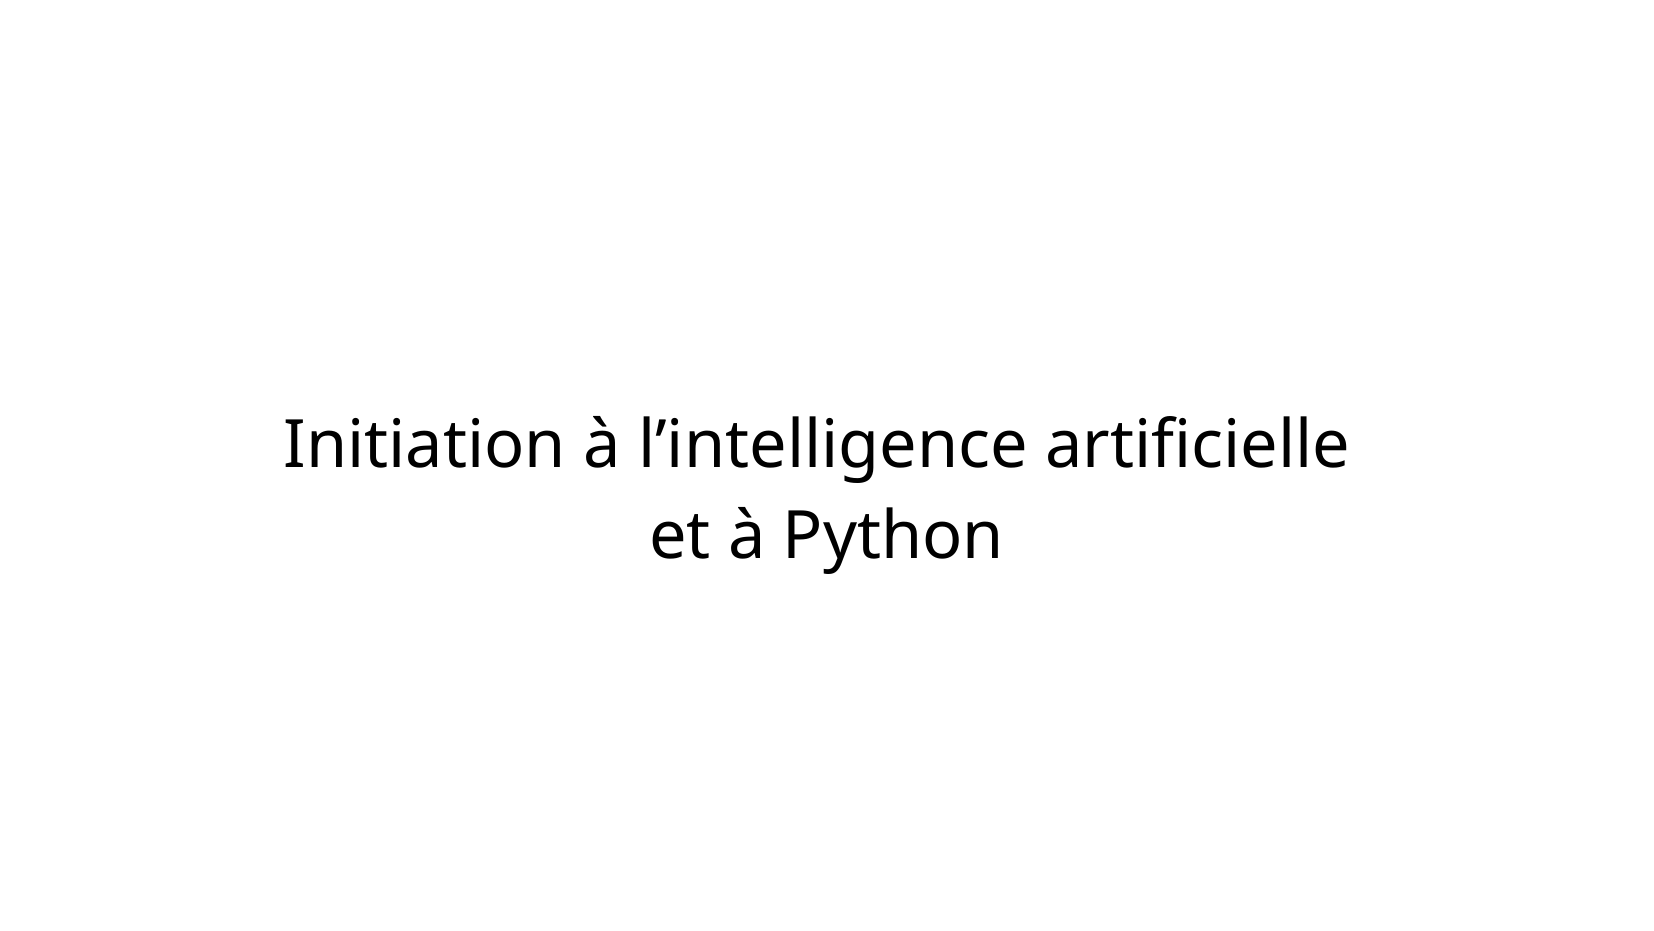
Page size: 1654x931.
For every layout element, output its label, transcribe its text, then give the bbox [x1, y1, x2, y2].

subtitle Initiation à l’intelligence artificielle et à Python [82, 217, 1571, 758]
